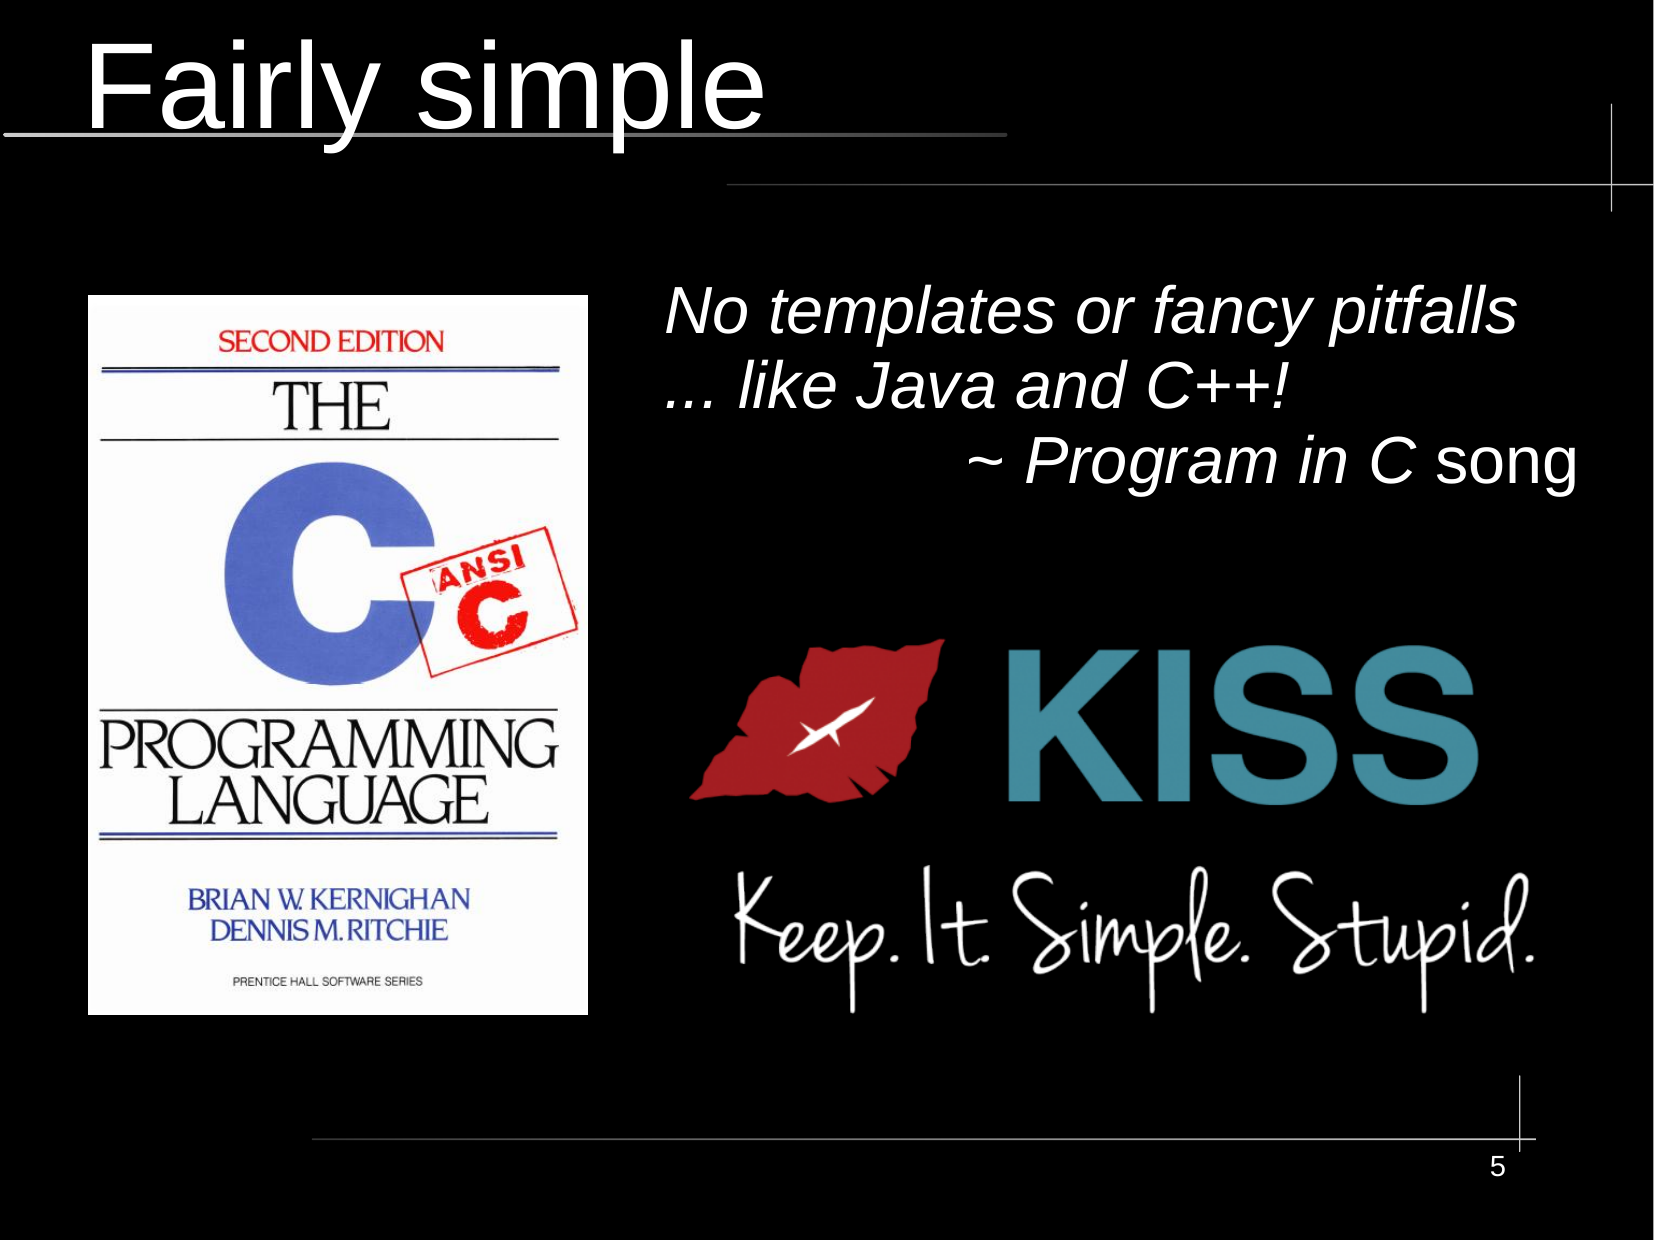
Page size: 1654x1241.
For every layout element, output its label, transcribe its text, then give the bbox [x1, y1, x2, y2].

title Fairly simple [23, 15, 1589, 158]
picture [689, 620, 1536, 1016]
text_box No templates or fancy pitfalls ... like Java and C++! ~ Program in C song [649, 265, 1595, 532]
picture [88, 295, 588, 1015]
